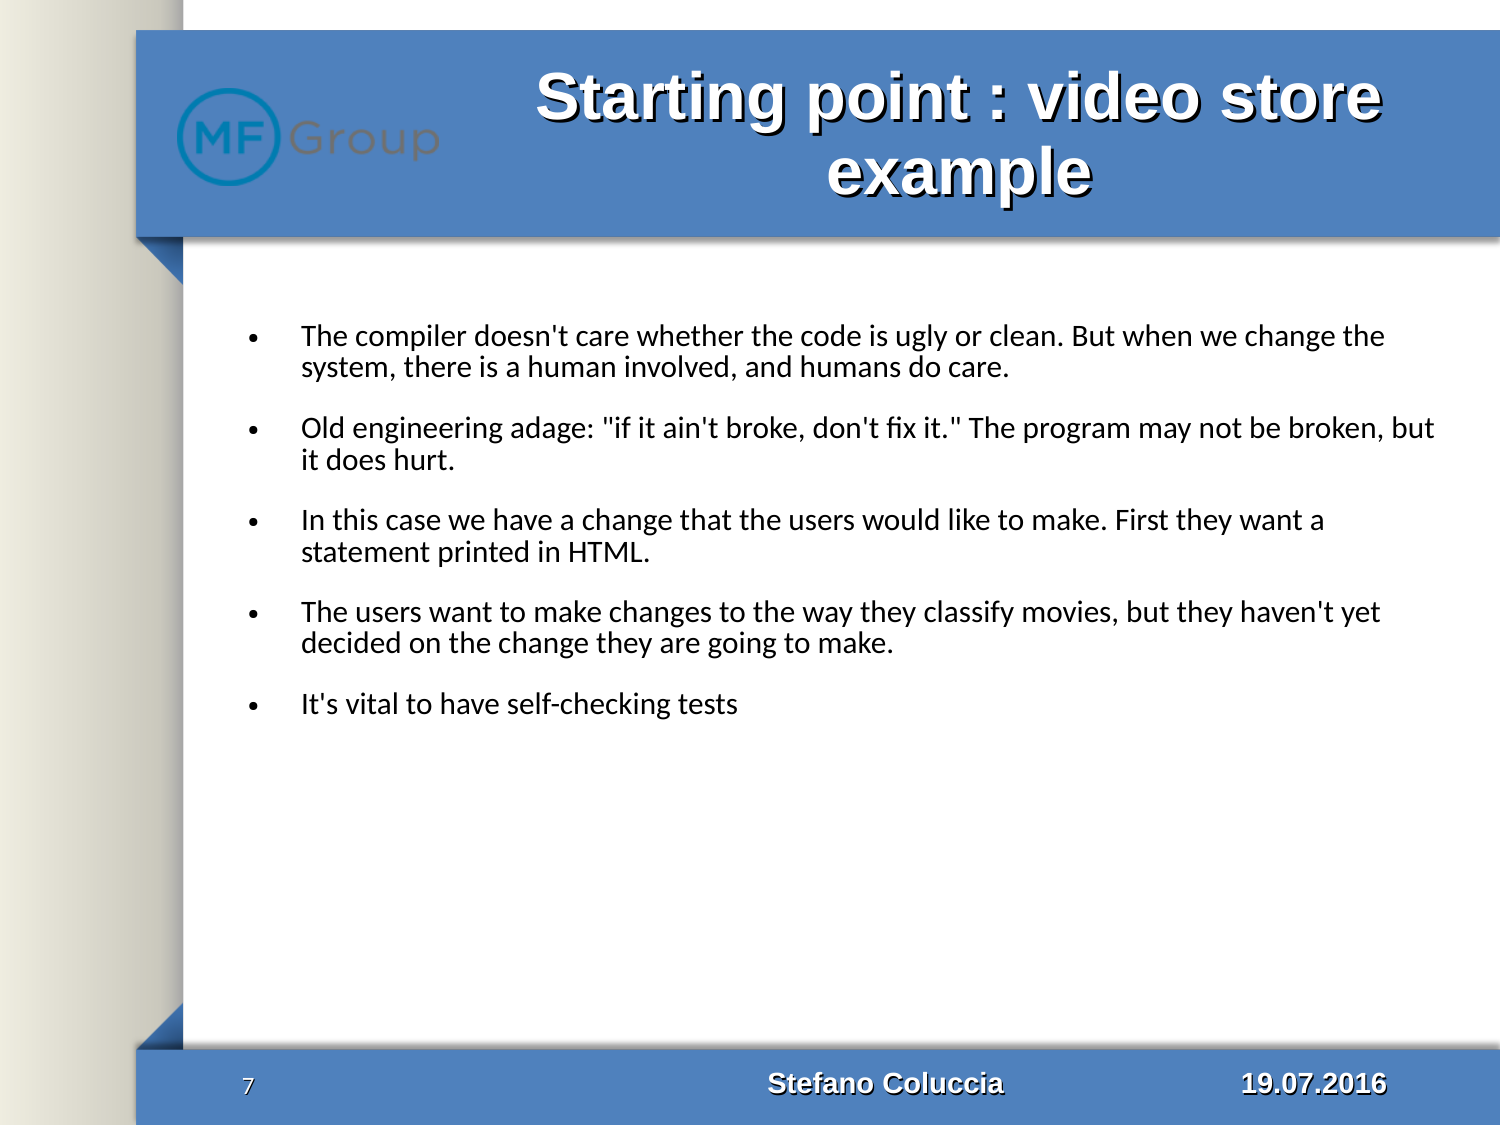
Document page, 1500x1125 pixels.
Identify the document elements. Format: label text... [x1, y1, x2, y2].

title 19.07.2016 [1151, 1062, 1477, 1105]
title Stefano Coluccia [738, 1062, 1034, 1105]
picture [0, 0, 1500, 1125]
list The compiler doesn't care whether the code is ugly or clean. But when we change the system, there is a human involved, and humans do care. Old engineering adage: "if it ain't broke, don't fix it." The program may not be broken, but it does hurt. In this case we have a change that the users would like to make. First they want a statement printed in HTML. The users want to make changes to the way they classify movies, but they haven't yet decided on the change they are going to make. It's vital to have self-checking tests [230, 262, 1447, 1005]
title Starting point : video store example [472, 38, 1447, 230]
